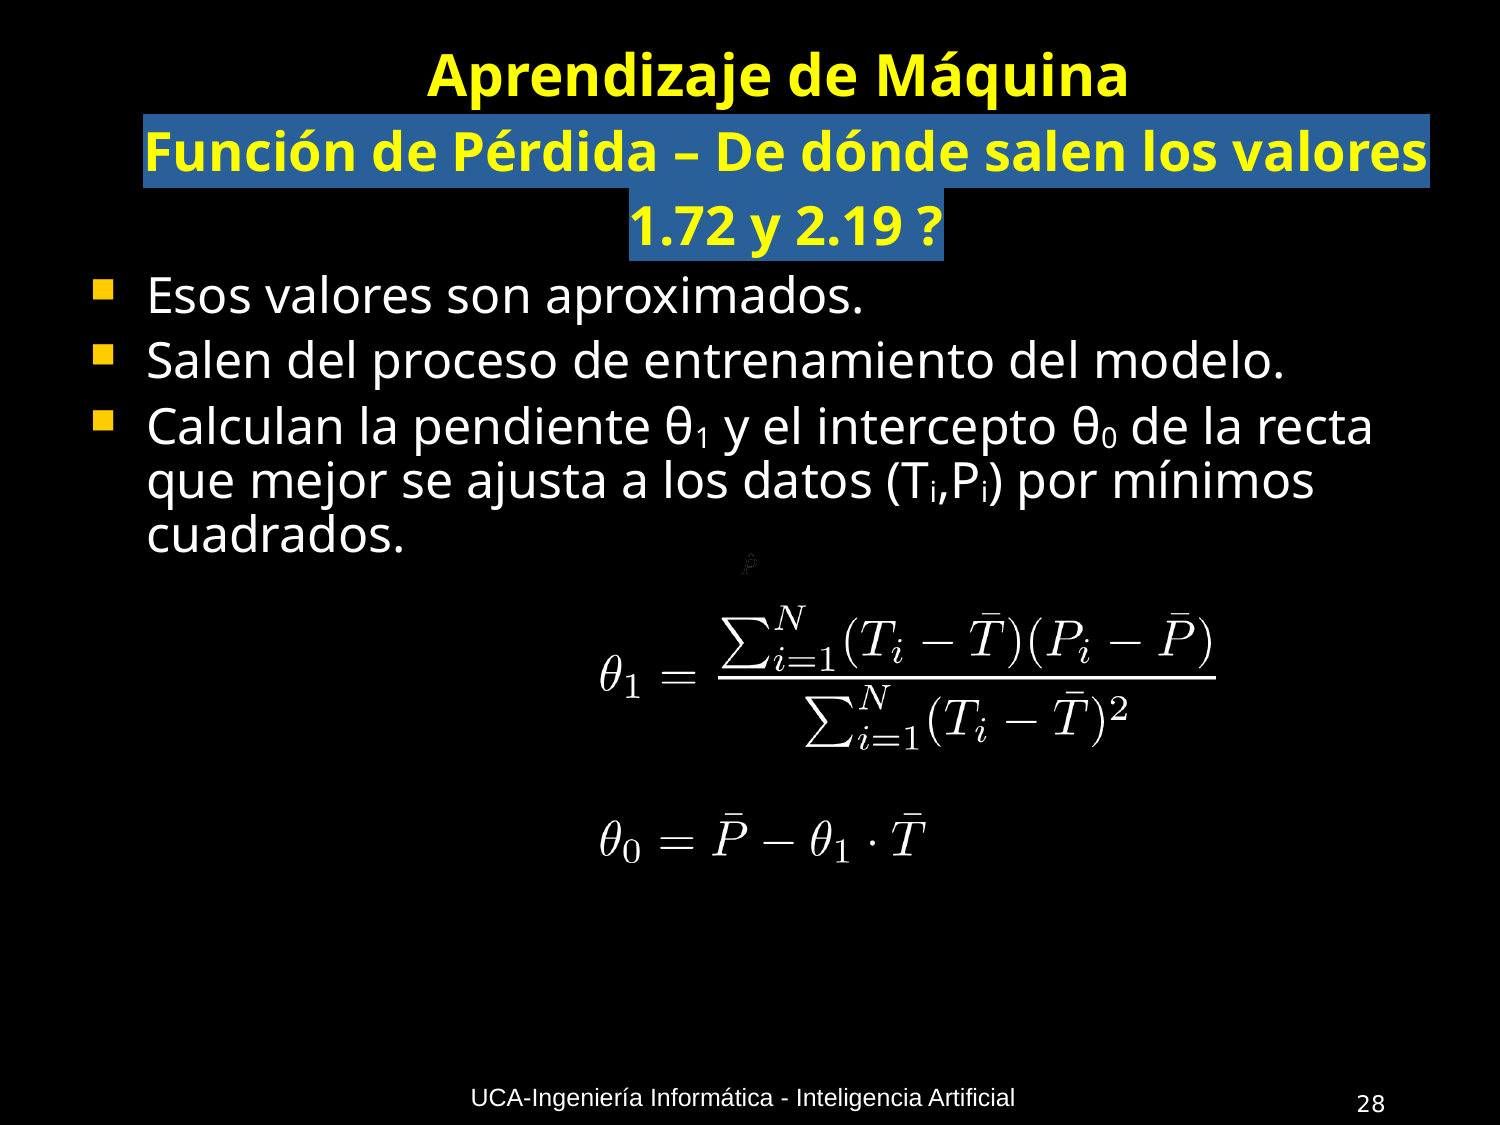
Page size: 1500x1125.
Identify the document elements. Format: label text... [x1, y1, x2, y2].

title Aprendizaje de Máquina Función de Pérdida – De dónde salen los valores 1.72 y 2.19 ? [75, 60, 1463, 236]
text_box Esos valores son aproximados. Salen del proceso de entrenamiento del modelo. Calculan la pendiente θ1​ y el intercepto θ0​ de la recta que mejor se ajusta a los datos (Ti,Pi) por mínimos cuadrados. [75, 262, 1426, 1080]
picture [600, 813, 928, 863]
picture [600, 602, 1216, 751]
